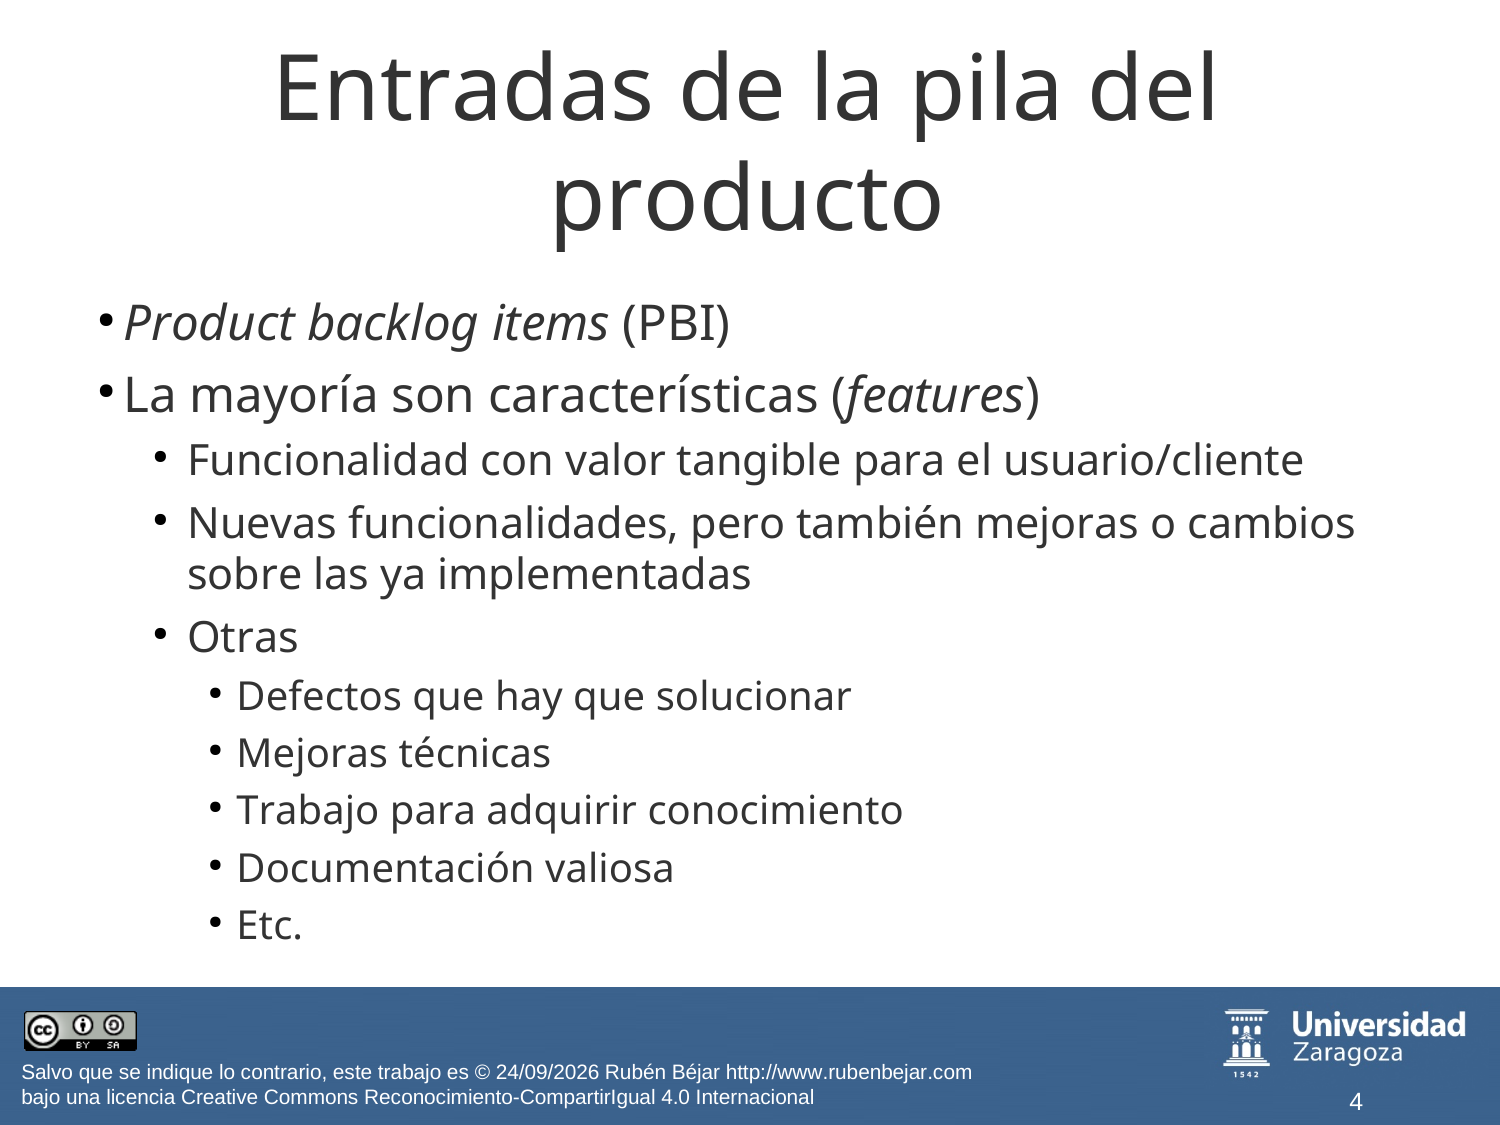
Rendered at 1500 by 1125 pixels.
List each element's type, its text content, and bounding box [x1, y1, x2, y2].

title Entradas de la pila del producto [74, 21, 1420, 257]
list Product backlog items (PBI) La mayoría son características (features) Funcionalidad con valor tangible para el usuario/cliente Nuevas funcionalidades, pero también mejoras o cambios sobre las ya implementadas Otras Defectos que hay que solucionar Mejoras técnicas Trabajo para adquirir conocimiento Documentación valiosa Etc. [82, 283, 1418, 957]
picture [0, 987, 1500, 1125]
